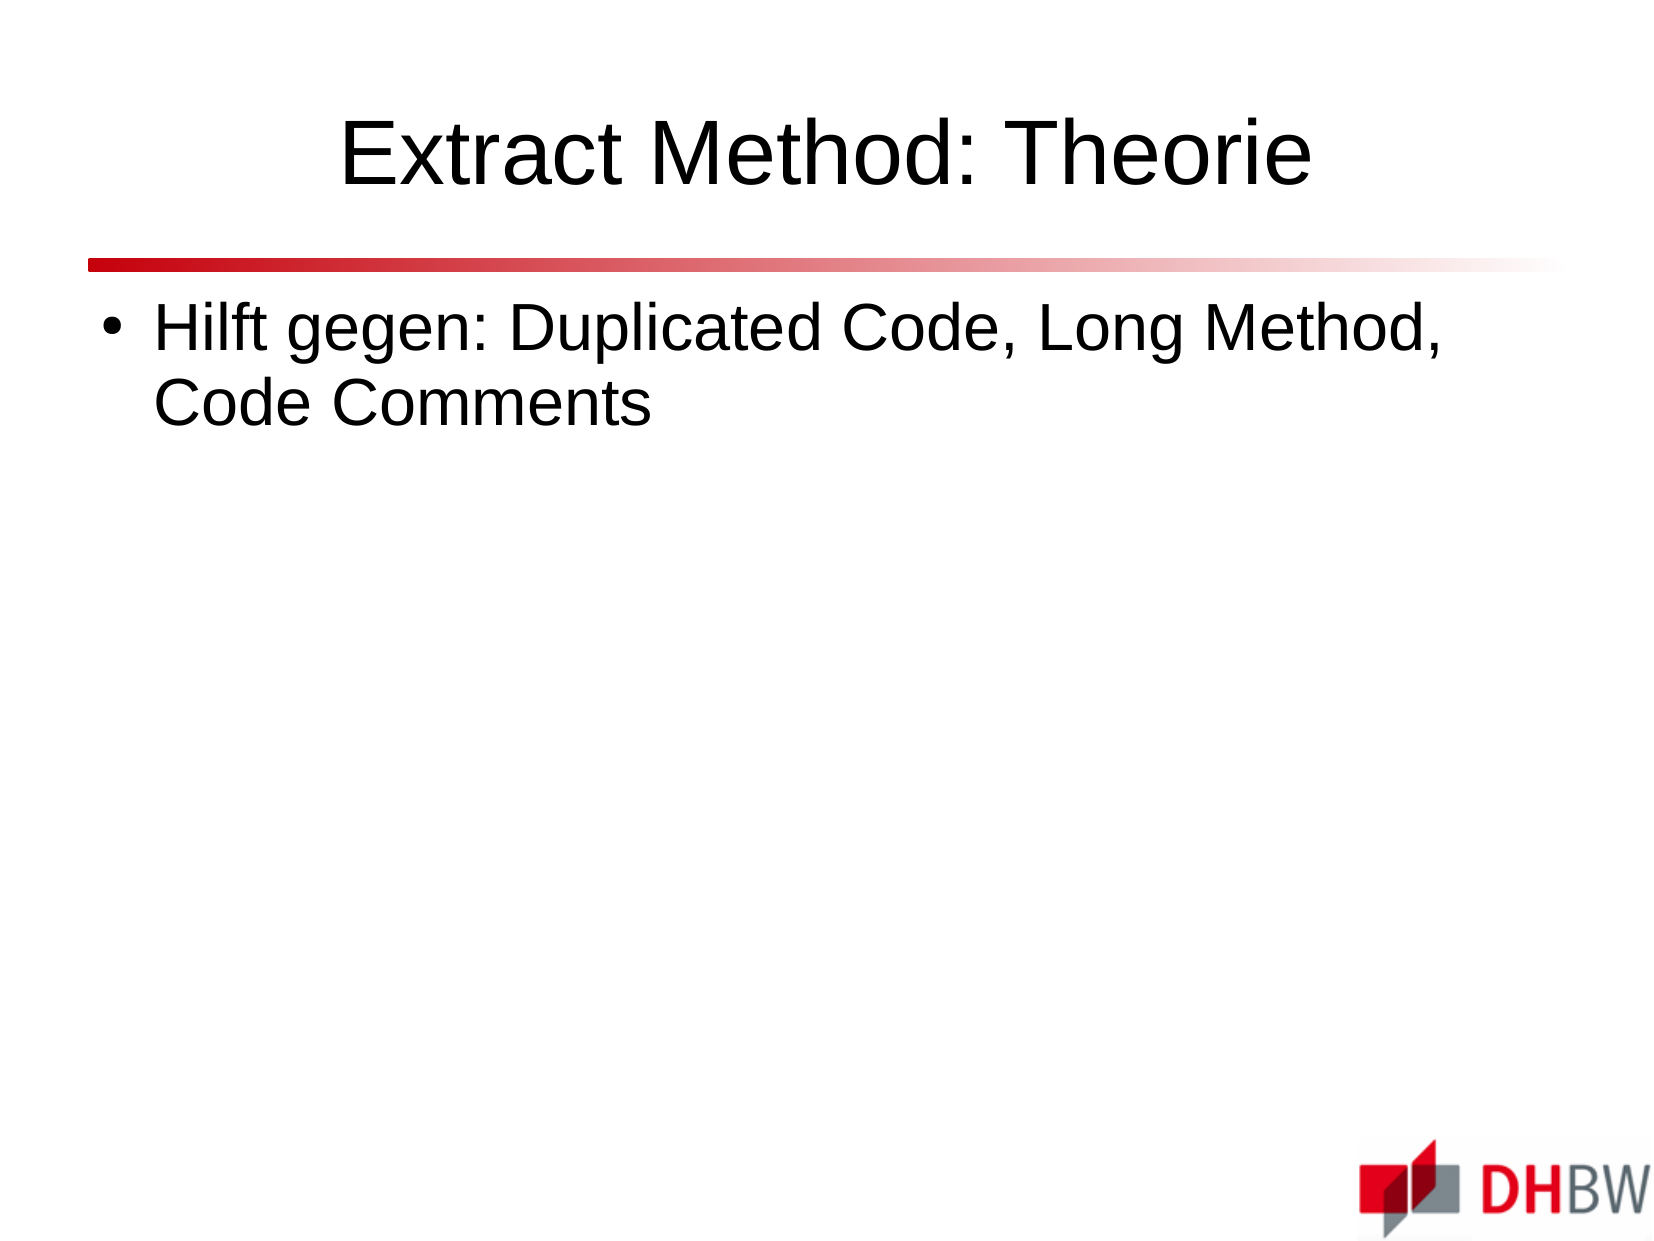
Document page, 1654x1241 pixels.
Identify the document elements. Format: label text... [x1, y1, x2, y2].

title Extract Method: Theorie [82, 56, 1571, 250]
picture [1358, 1137, 1652, 1241]
list Hilft gegen: Duplicated Code, Long Method, Code Comments [82, 290, 1571, 1094]
